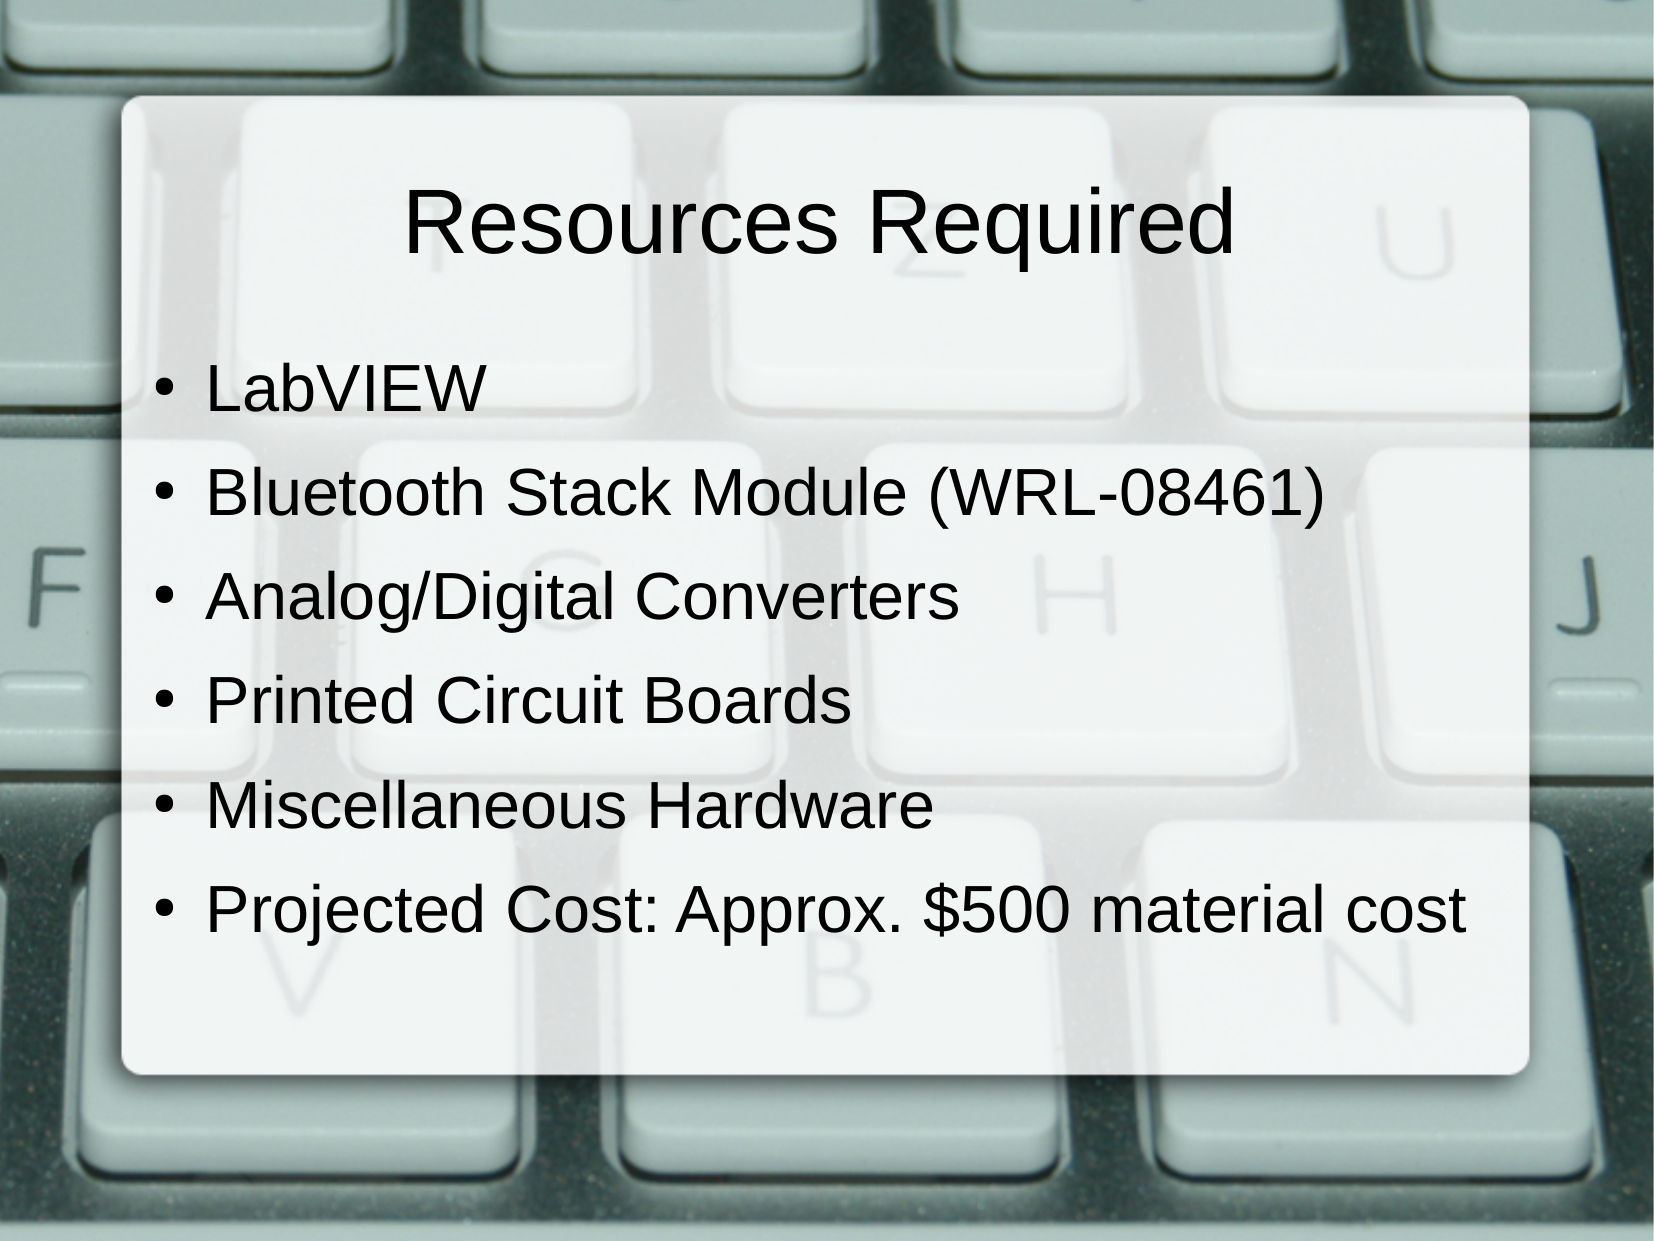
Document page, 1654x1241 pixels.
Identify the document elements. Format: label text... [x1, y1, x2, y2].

picture [0, 0, 1654, 1241]
title Resources Required [135, 117, 1506, 325]
list LabVIEW Bluetooth Stack Module (WRL-08461) Analog/Digital Converters Printed Circuit Boards Miscellaneous Hardware Projected Cost: Approx. $500 material cost [134, 350, 1516, 1133]
